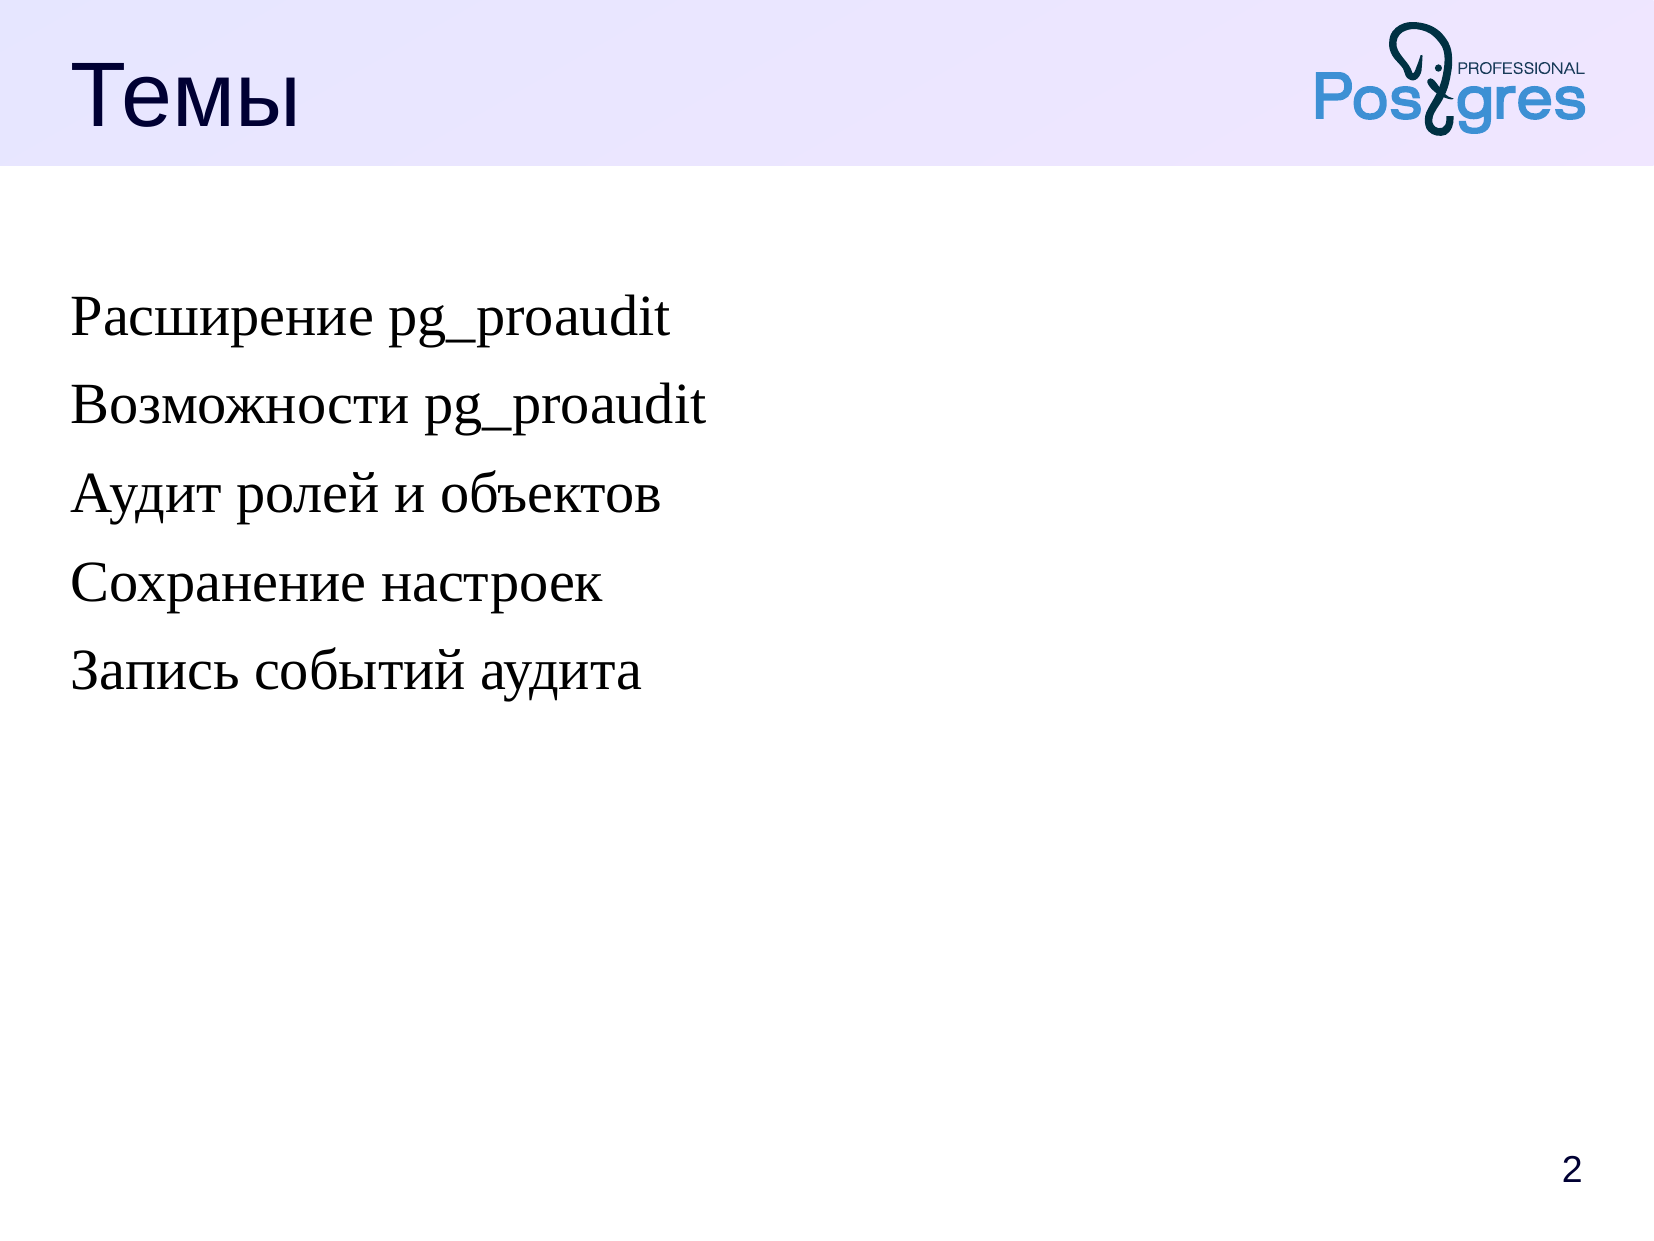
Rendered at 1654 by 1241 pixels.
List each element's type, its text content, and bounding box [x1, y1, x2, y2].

title Темы [70, 43, 1241, 147]
list Расширение pg_proaudit Возможности pg_proaudit Аудит ролей и объектов Сохранение настроек Запись событий аудита [70, 283, 1583, 1141]
